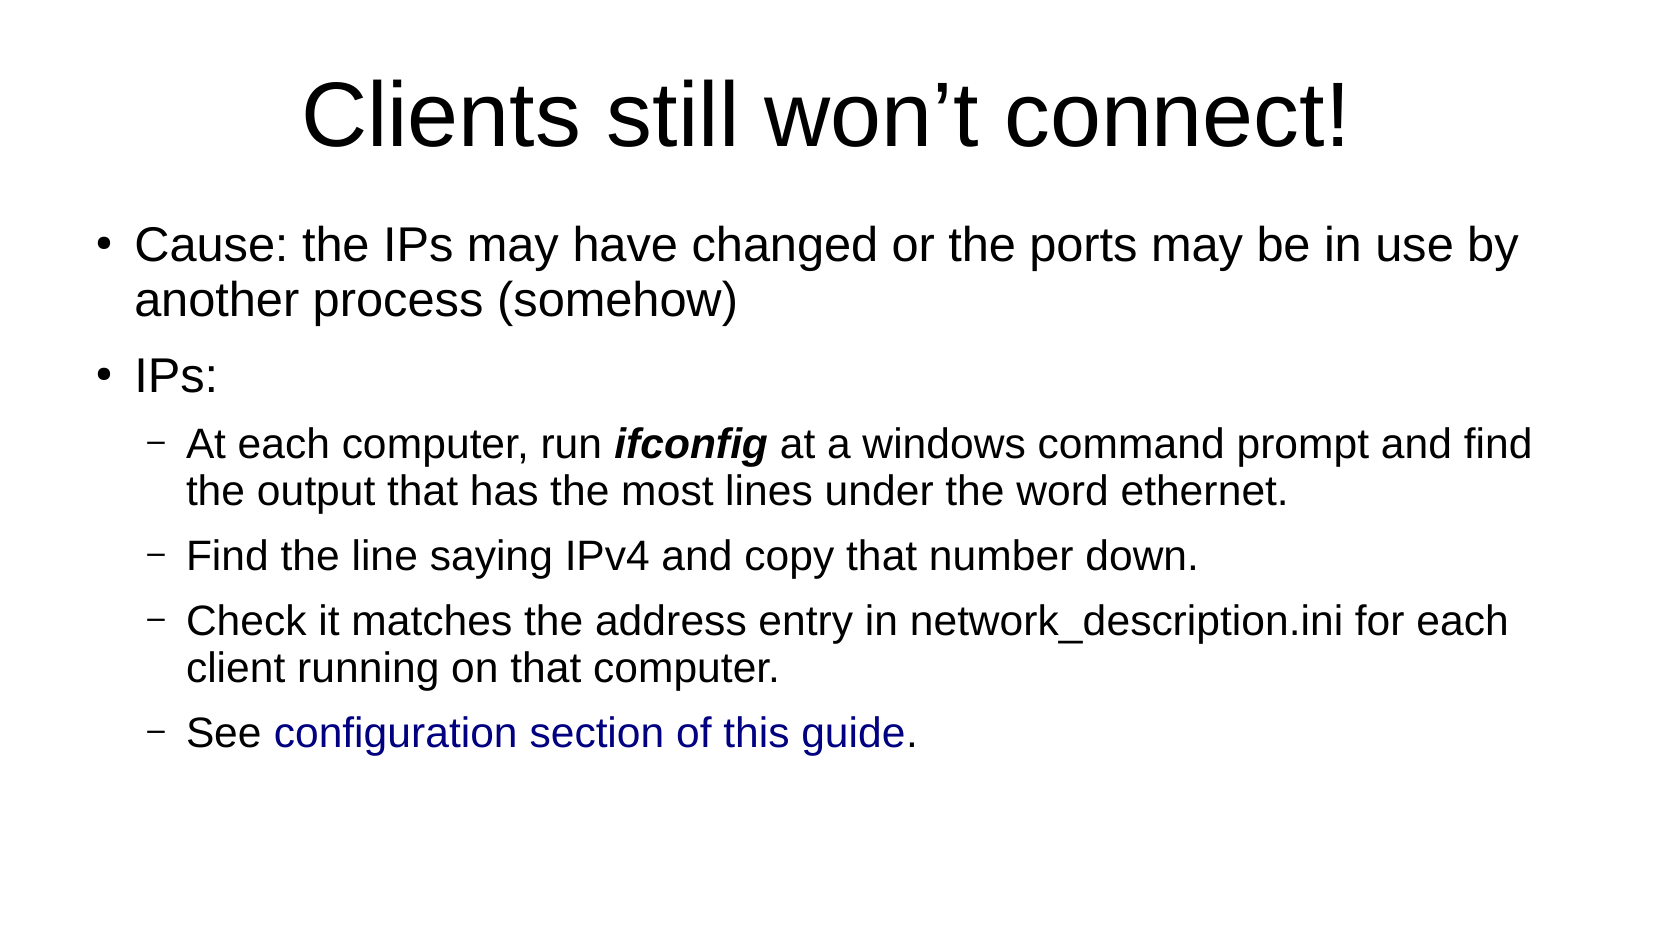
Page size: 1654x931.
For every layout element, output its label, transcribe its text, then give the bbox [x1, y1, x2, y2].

title Clients still won’t connect! [82, 37, 1571, 193]
list Cause: the IPs may have changed or the ports may be in use by another process (somehow) IPs: At each computer, run ifconfig at a windows command prompt and find the output that has the most lines under the word ethernet. Find the line saying IPv4 and copy that number down. Check it matches the address entry in network_description.ini for each client running on that computer. See configuration section of this guide. [82, 217, 1571, 758]
